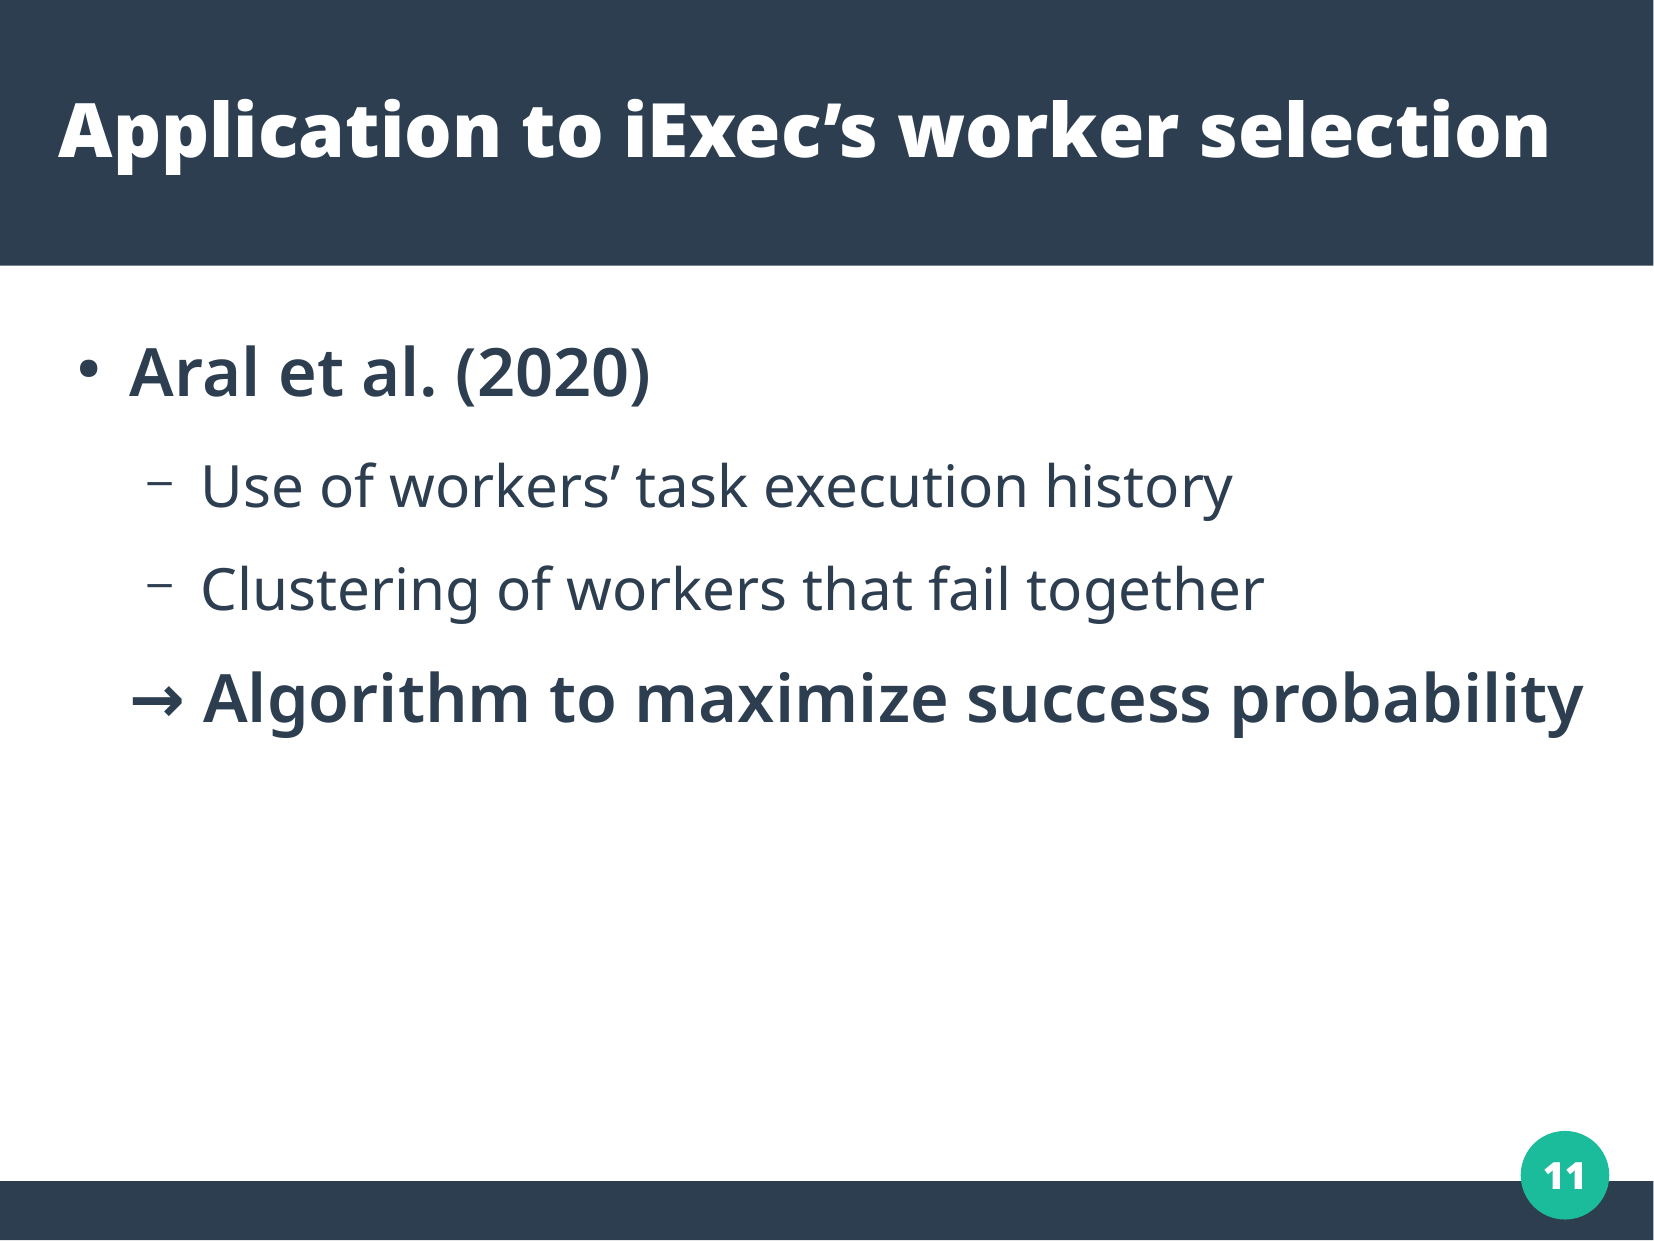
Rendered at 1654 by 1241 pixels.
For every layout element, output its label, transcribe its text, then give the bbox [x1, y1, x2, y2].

title Application to iExec’s worker selection [59, 49, 1595, 207]
list Aral et al. (2020) Use of workers’ task execution history Clustering of workers that fail together → Algorithm to maximize success probability [59, 324, 1595, 1152]
